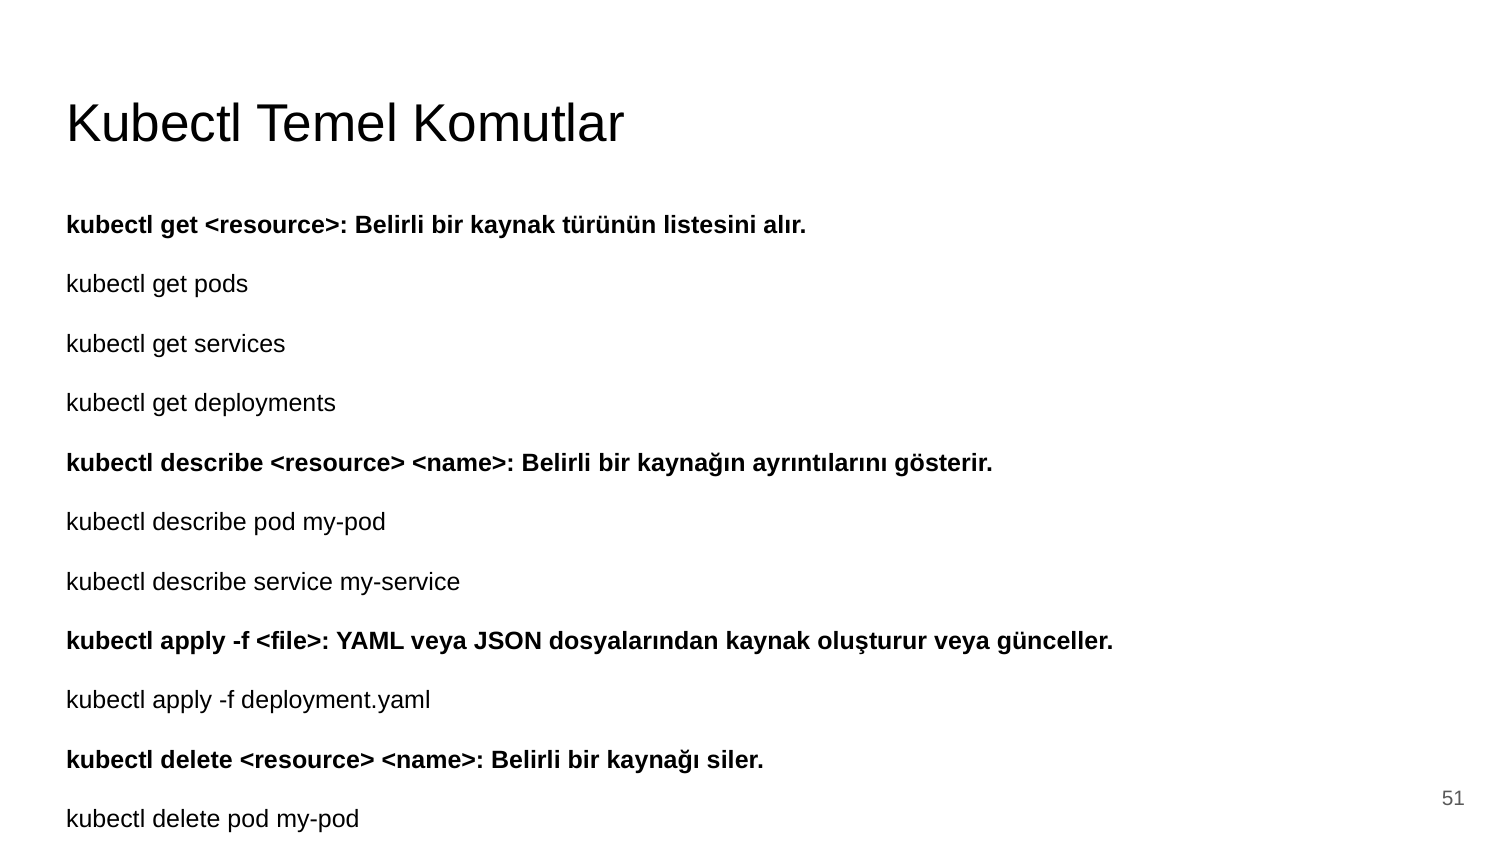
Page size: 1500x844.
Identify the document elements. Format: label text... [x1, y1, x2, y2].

slide_number <number> [1389, 764, 1480, 830]
title Kubectl Temel Komutlar [51, 72, 1449, 167]
list kubectl get <resource>: Belirli bir kaynak türünün listesini alır. kubectl get pods kubectl get services kubectl get deployments kubectl describe <resource> <name>: Belirli bir kaynağın ayrıntılarını gösterir. kubectl describe pod my-pod kubectl describe service my-service kubectl apply -f <file>: YAML veya JSON dosyalarından kaynak oluşturur veya günceller. kubectl apply -f deployment.yaml kubectl delete <resource> <name>: Belirli bir kaynağı siler. kubectl delete pod my-pod [51, 189, 1449, 844]
